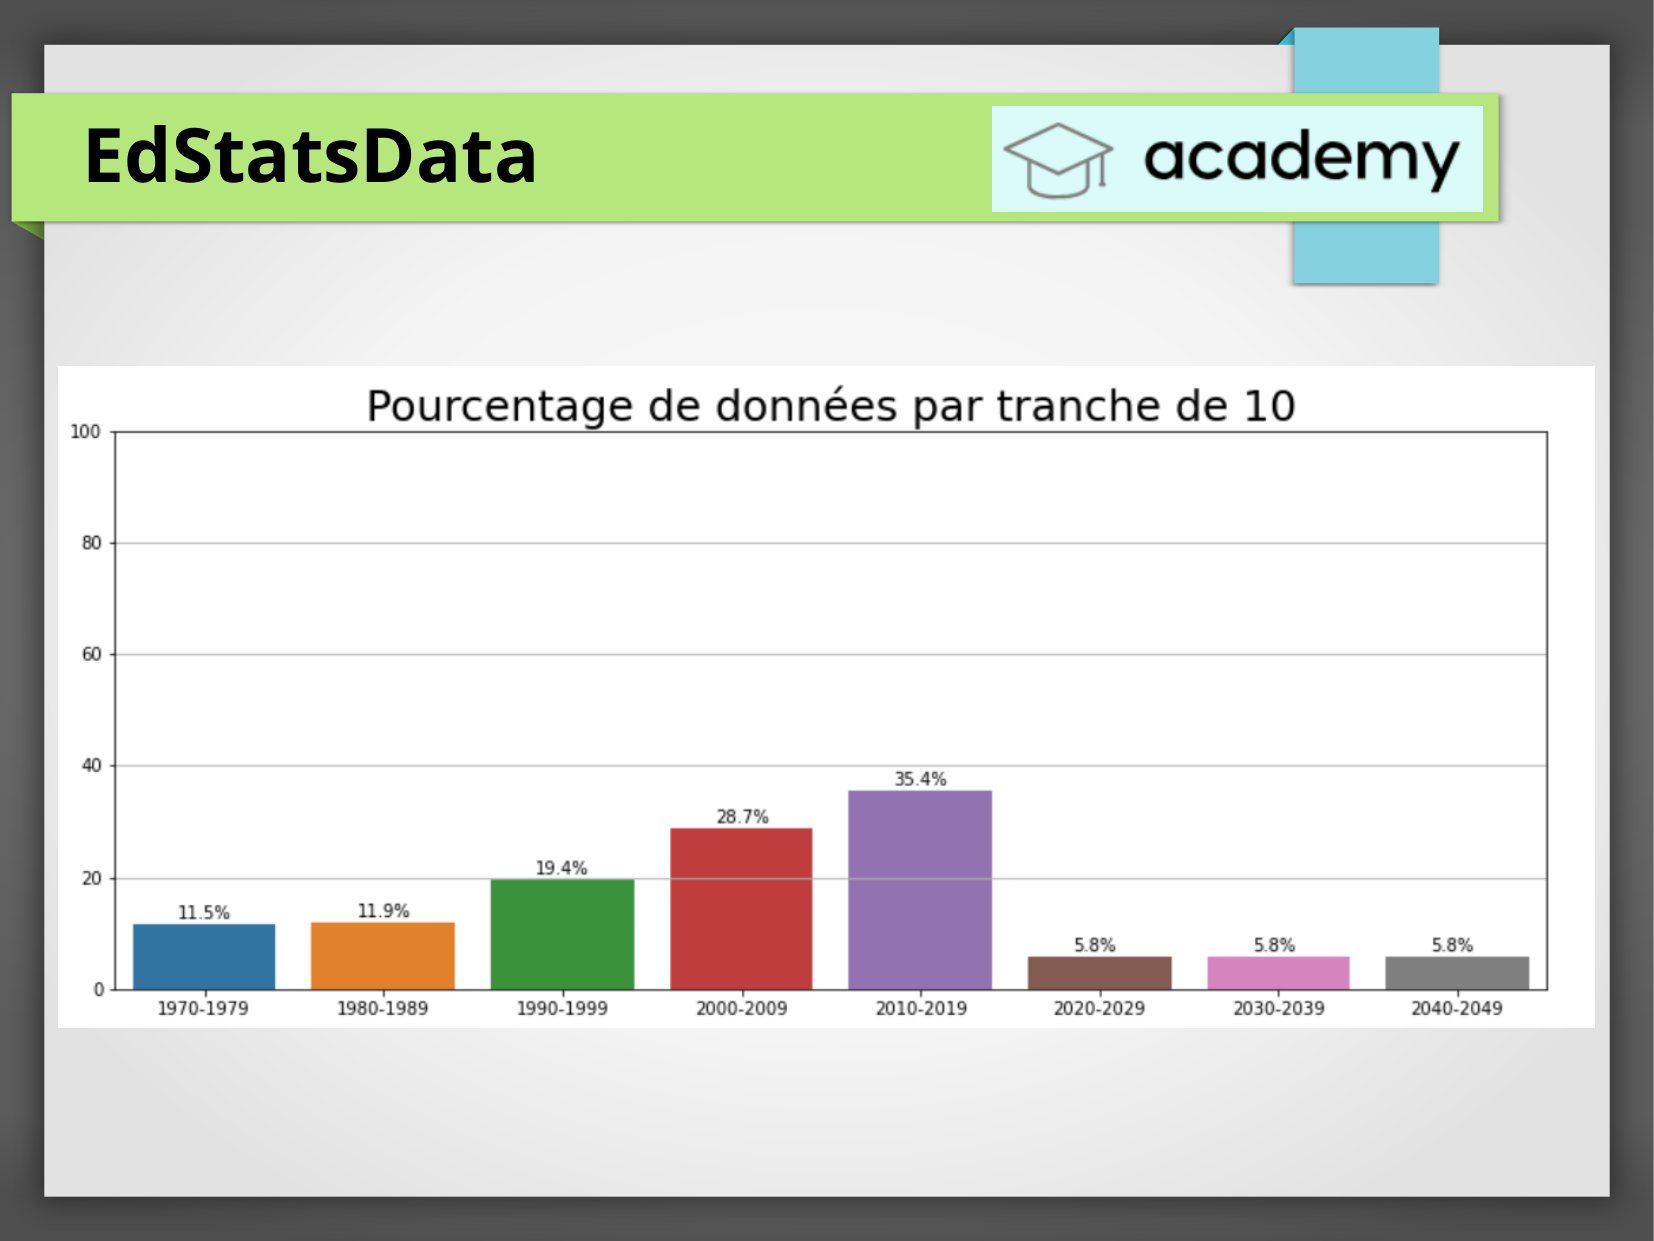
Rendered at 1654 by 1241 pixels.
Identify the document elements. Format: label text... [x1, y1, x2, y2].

title EdStatsData [82, 94, 1264, 213]
picture [0, 0, 1654, 1241]
